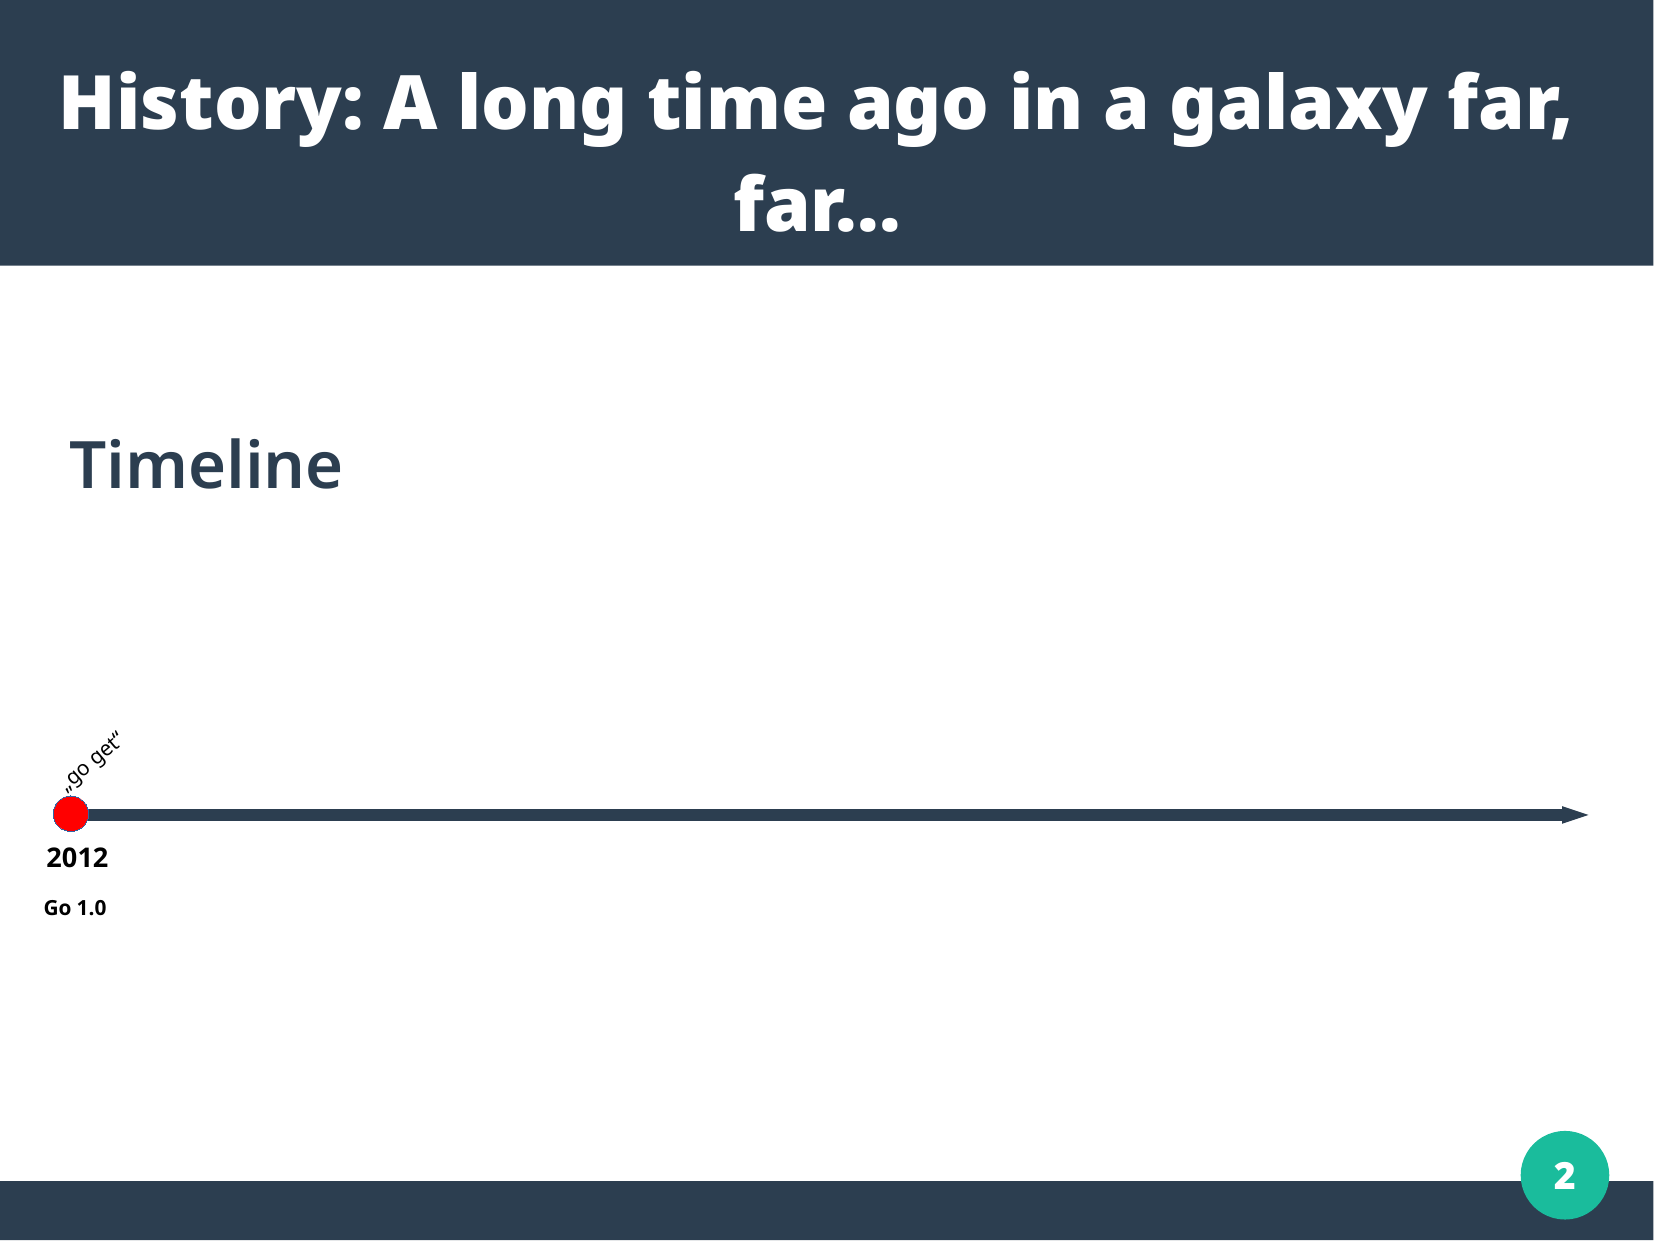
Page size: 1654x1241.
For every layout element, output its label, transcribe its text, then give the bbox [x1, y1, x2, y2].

text_box „go get“ [35, 714, 139, 811]
title History: A long time ago in a galaxy far, far... [59, 49, 1595, 207]
text_box Go 1.0 [17, 885, 1595, 935]
list Timeline [0, 301, 615, 508]
text_box 2012 [17, 831, 1595, 880]
text_box [53, 797, 89, 831]
